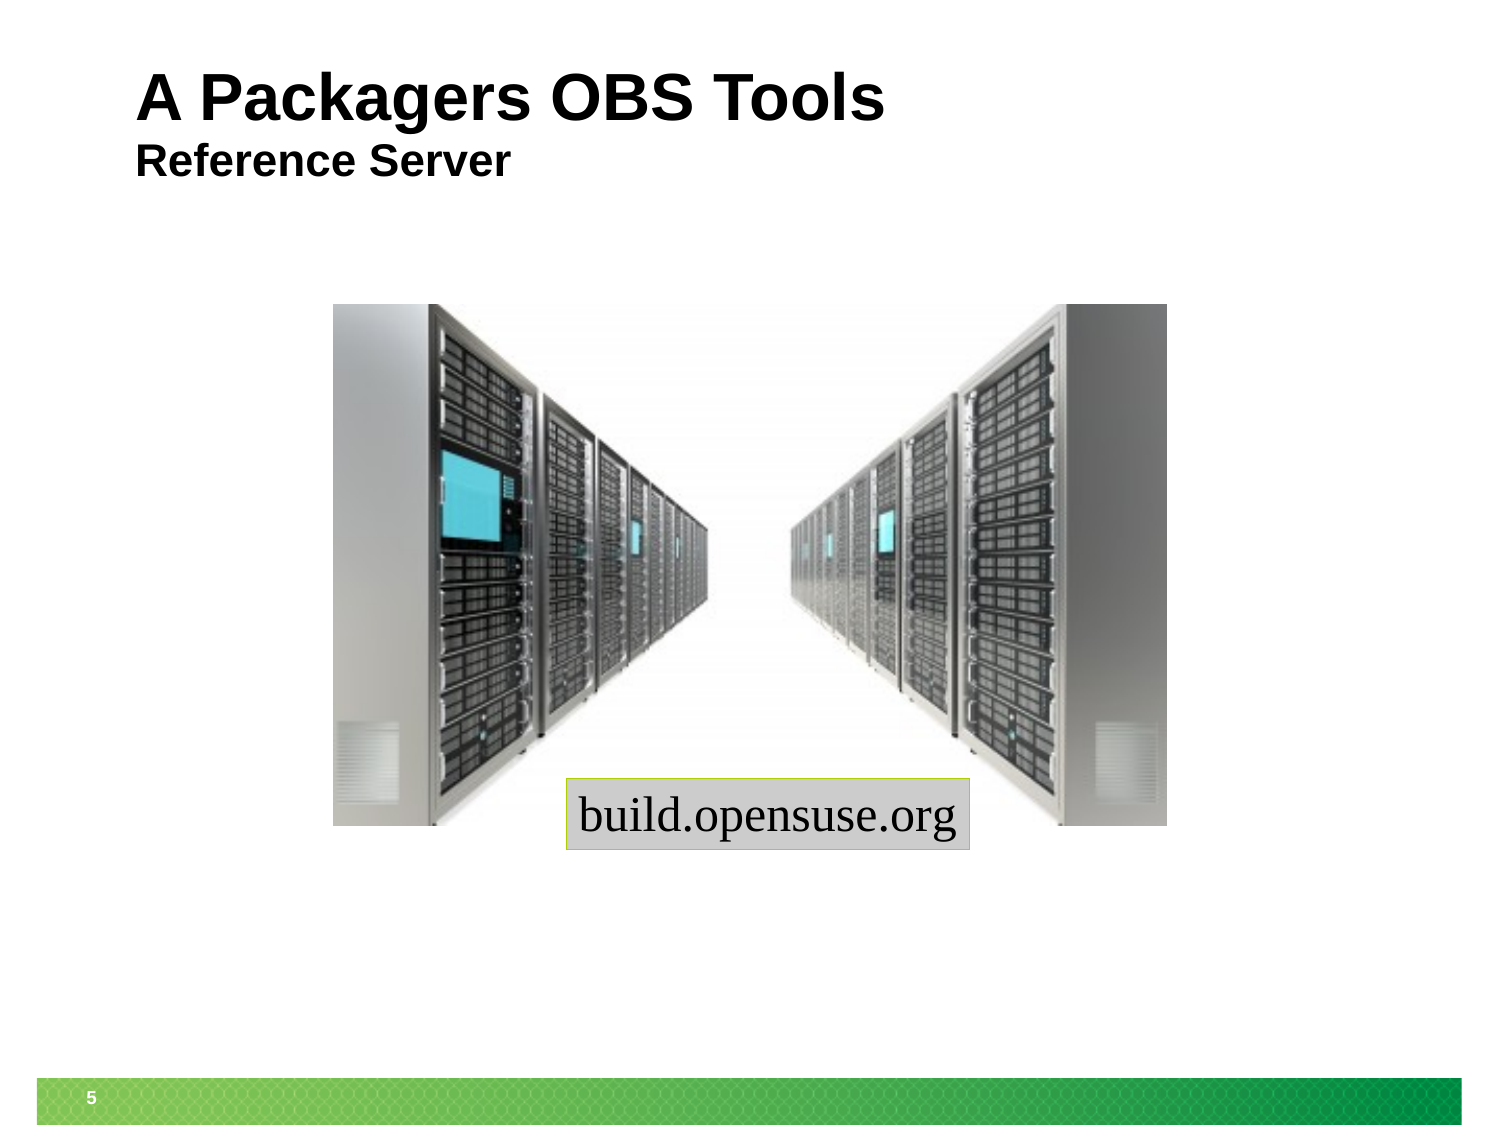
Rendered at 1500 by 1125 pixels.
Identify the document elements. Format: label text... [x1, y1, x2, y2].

text_box build.opensuse.org [566, 778, 970, 850]
picture [333, 304, 1167, 826]
title A Packagers OBS Tools Reference Server [135, 41, 1372, 204]
picture [36, 1078, 1462, 1125]
